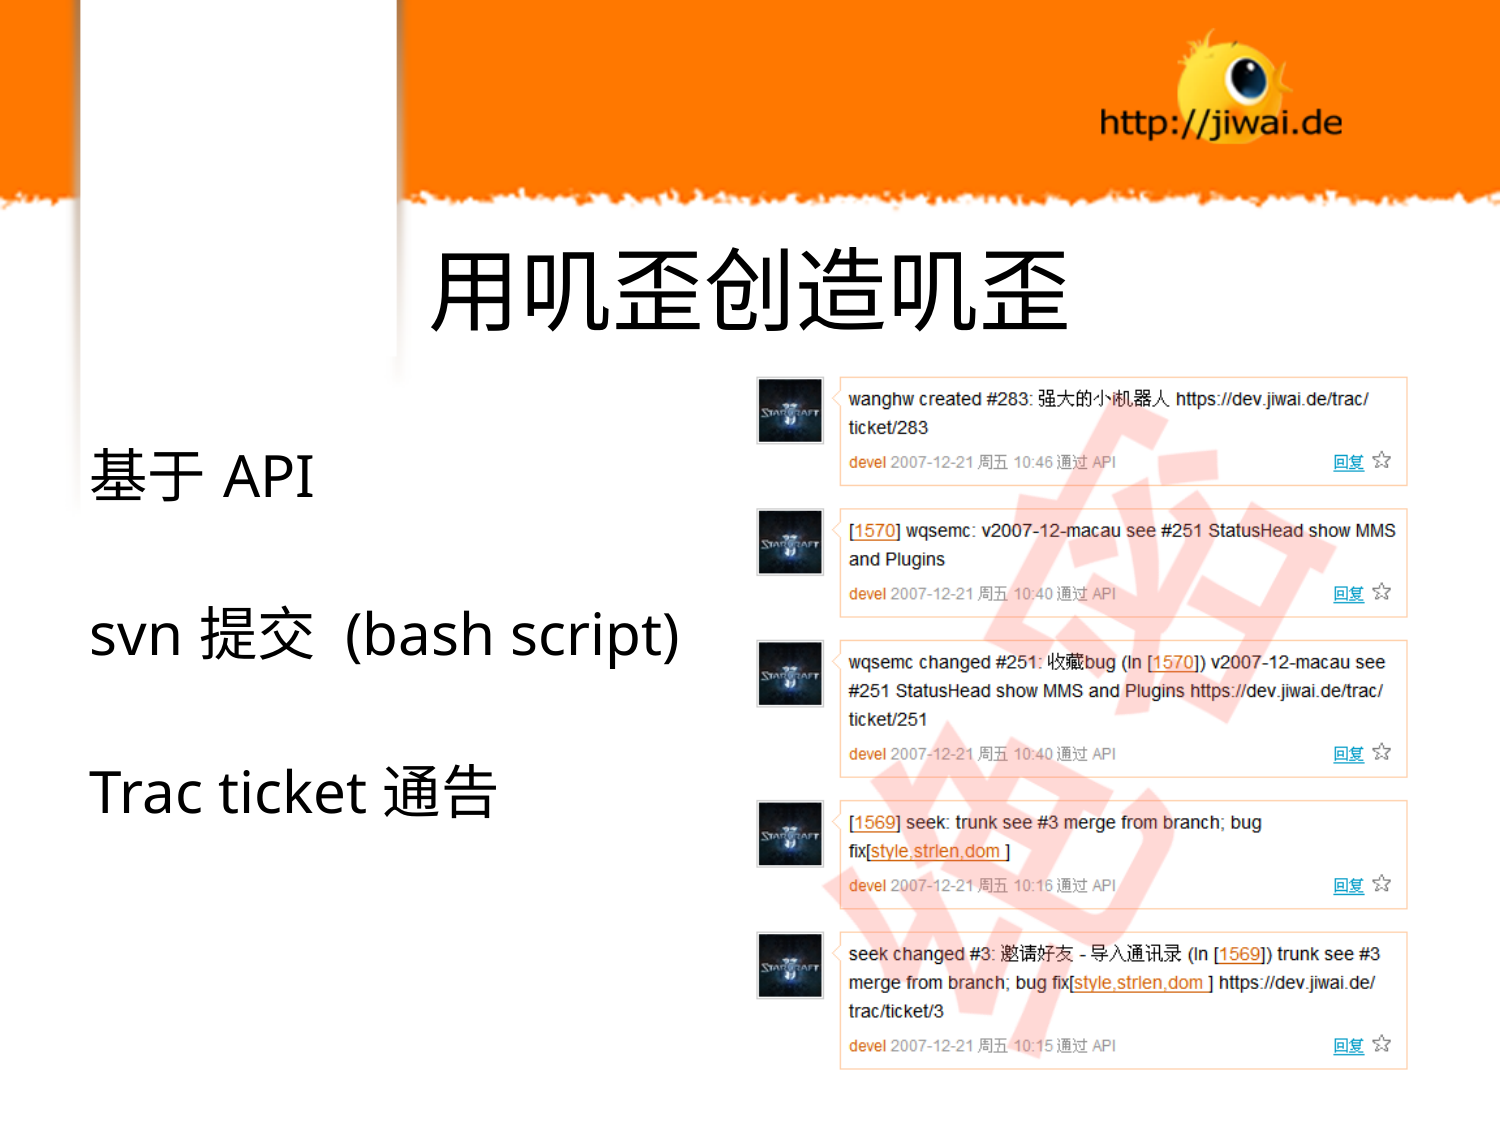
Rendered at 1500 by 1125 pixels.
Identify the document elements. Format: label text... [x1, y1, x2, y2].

title 用叽歪创造叽歪 [75, 210, 1426, 399]
picture [0, 0, 1500, 1125]
list 基于API svn提交 (bash script)‏ Trac ticket通告 [75, 421, 739, 1005]
